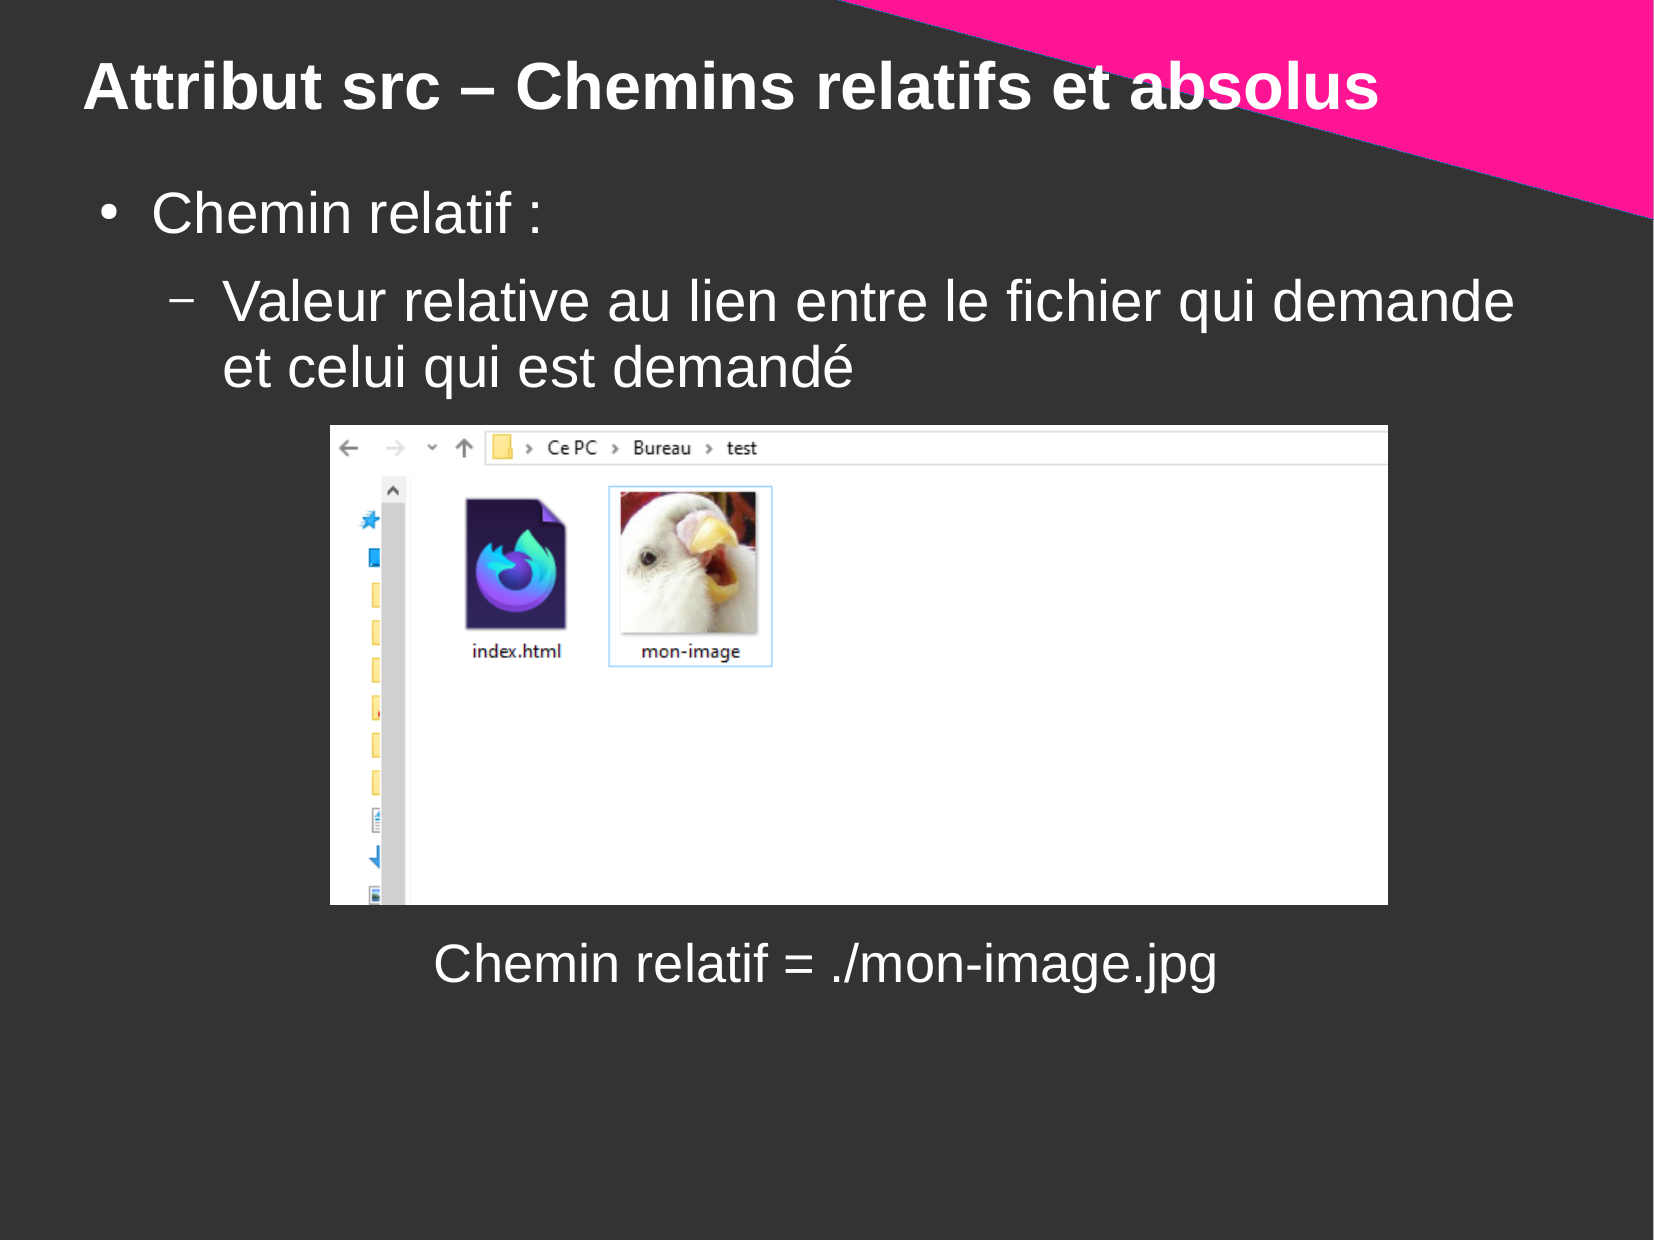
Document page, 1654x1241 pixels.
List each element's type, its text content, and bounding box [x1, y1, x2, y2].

text_box [838, 0, 1654, 220]
picture [330, 425, 1388, 905]
title Attribut src – Chemins relatifs et absolus [82, 49, 1571, 162]
title Chemin relatif = ./mon-image.jpg [358, 933, 1296, 1016]
list Chemin relatif : Valeur relative au lien entre le fichier qui demande et celui qui est demandé [80, 180, 1546, 402]
